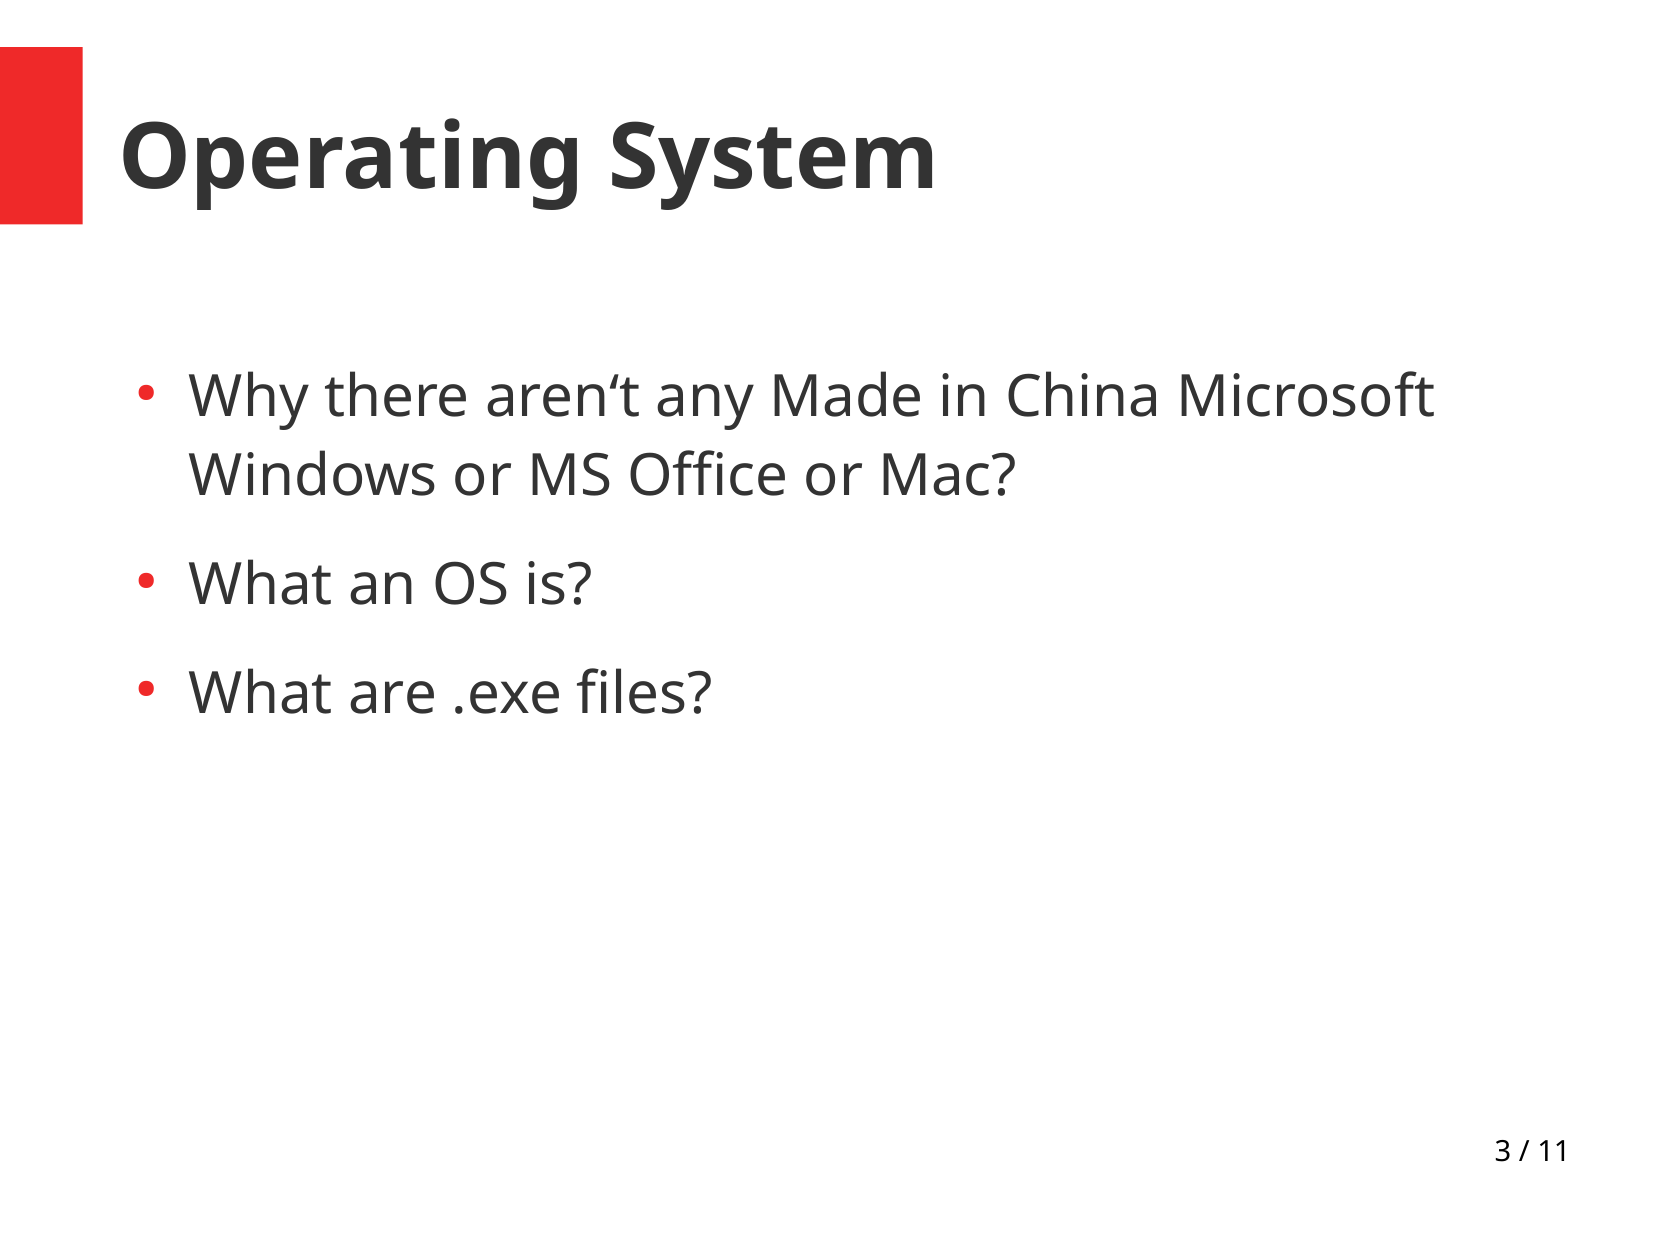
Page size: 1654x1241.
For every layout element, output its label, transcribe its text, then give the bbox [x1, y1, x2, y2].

list Why there aren‘t any Made in China Microsoft Windows or MS Office or Mac? What an OS is? What are .exe files? [118, 354, 1536, 1074]
title Operating System [118, 49, 1571, 257]
